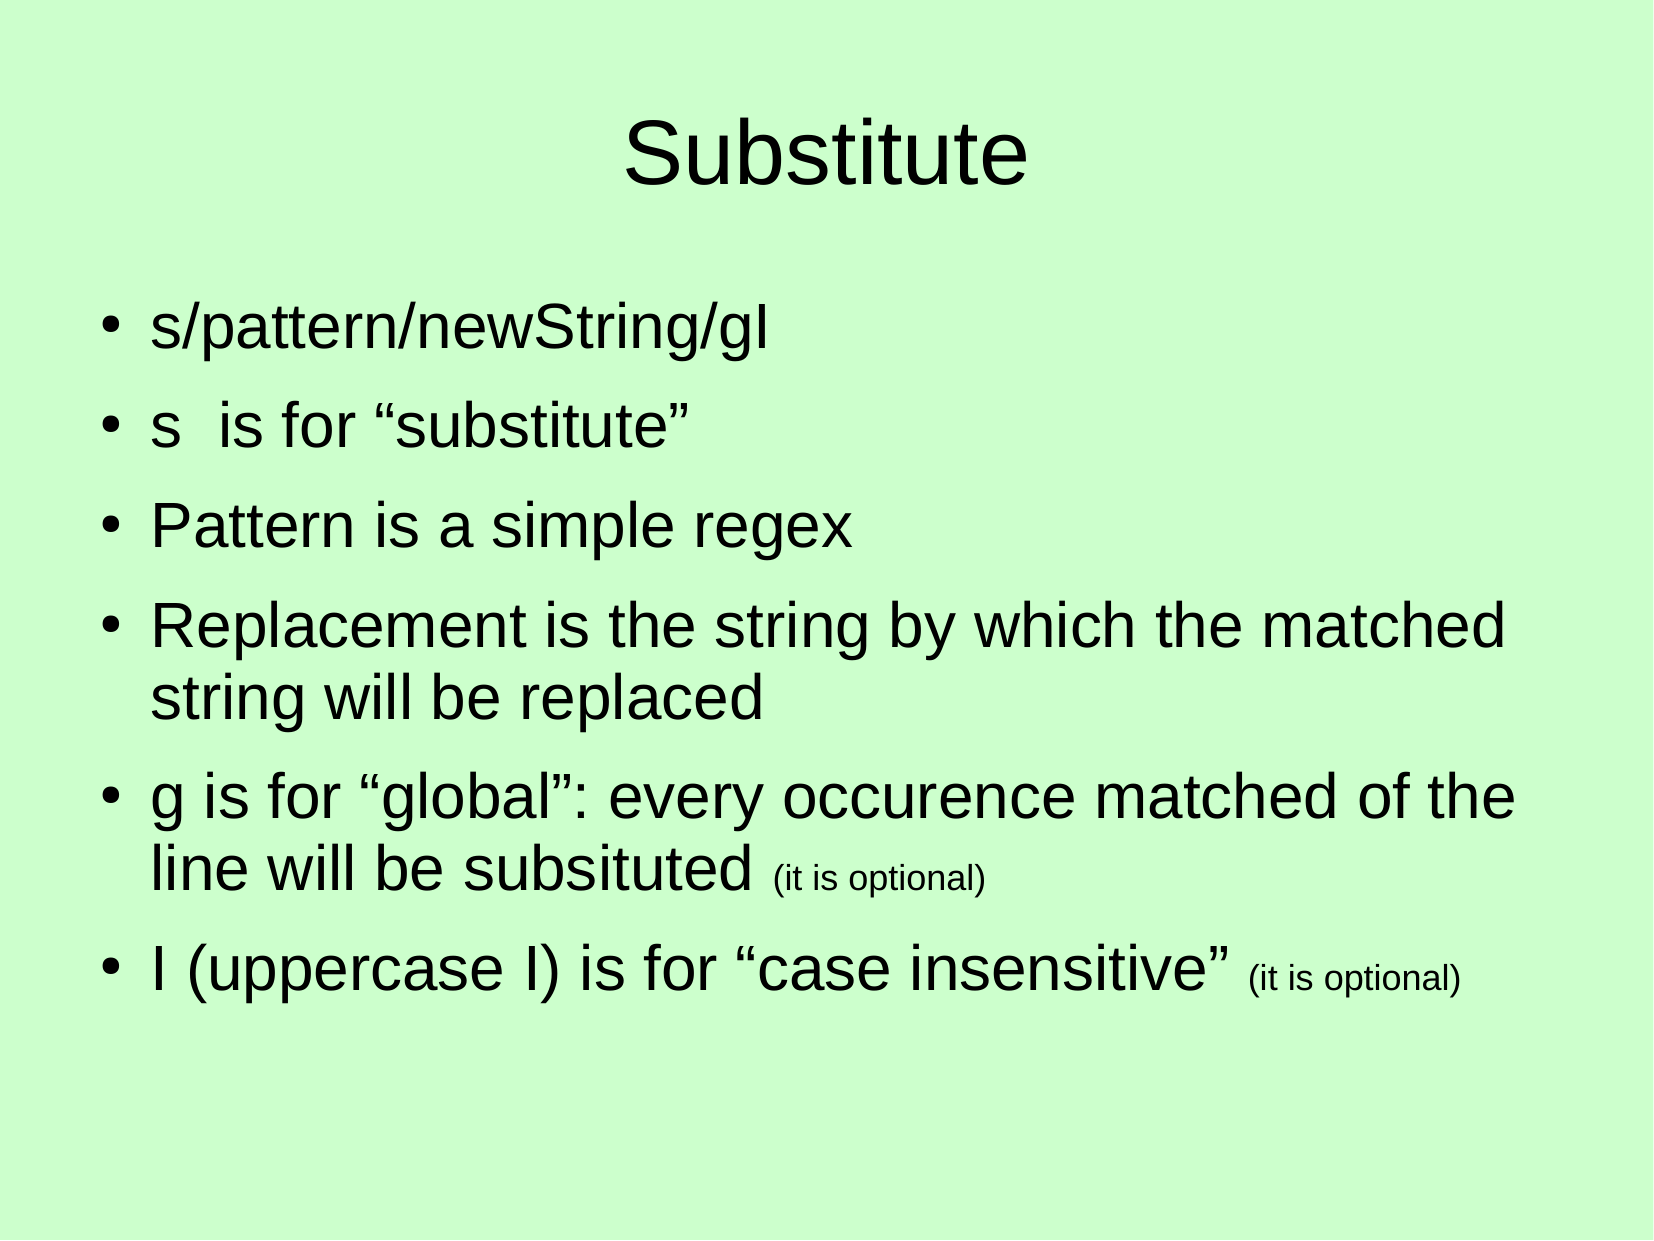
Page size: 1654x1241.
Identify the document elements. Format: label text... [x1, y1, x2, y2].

title Substitute [82, 49, 1571, 257]
list s/pattern/newString/gI s is for “substitute” Pattern is a simple regex Replacement is the string by which the matched string will be replaced g is for “global”: every occurence matched of the line will be subsituted (it is optional) I (uppercase I) is for “case insensitive” (it is optional) [82, 290, 1571, 1010]
